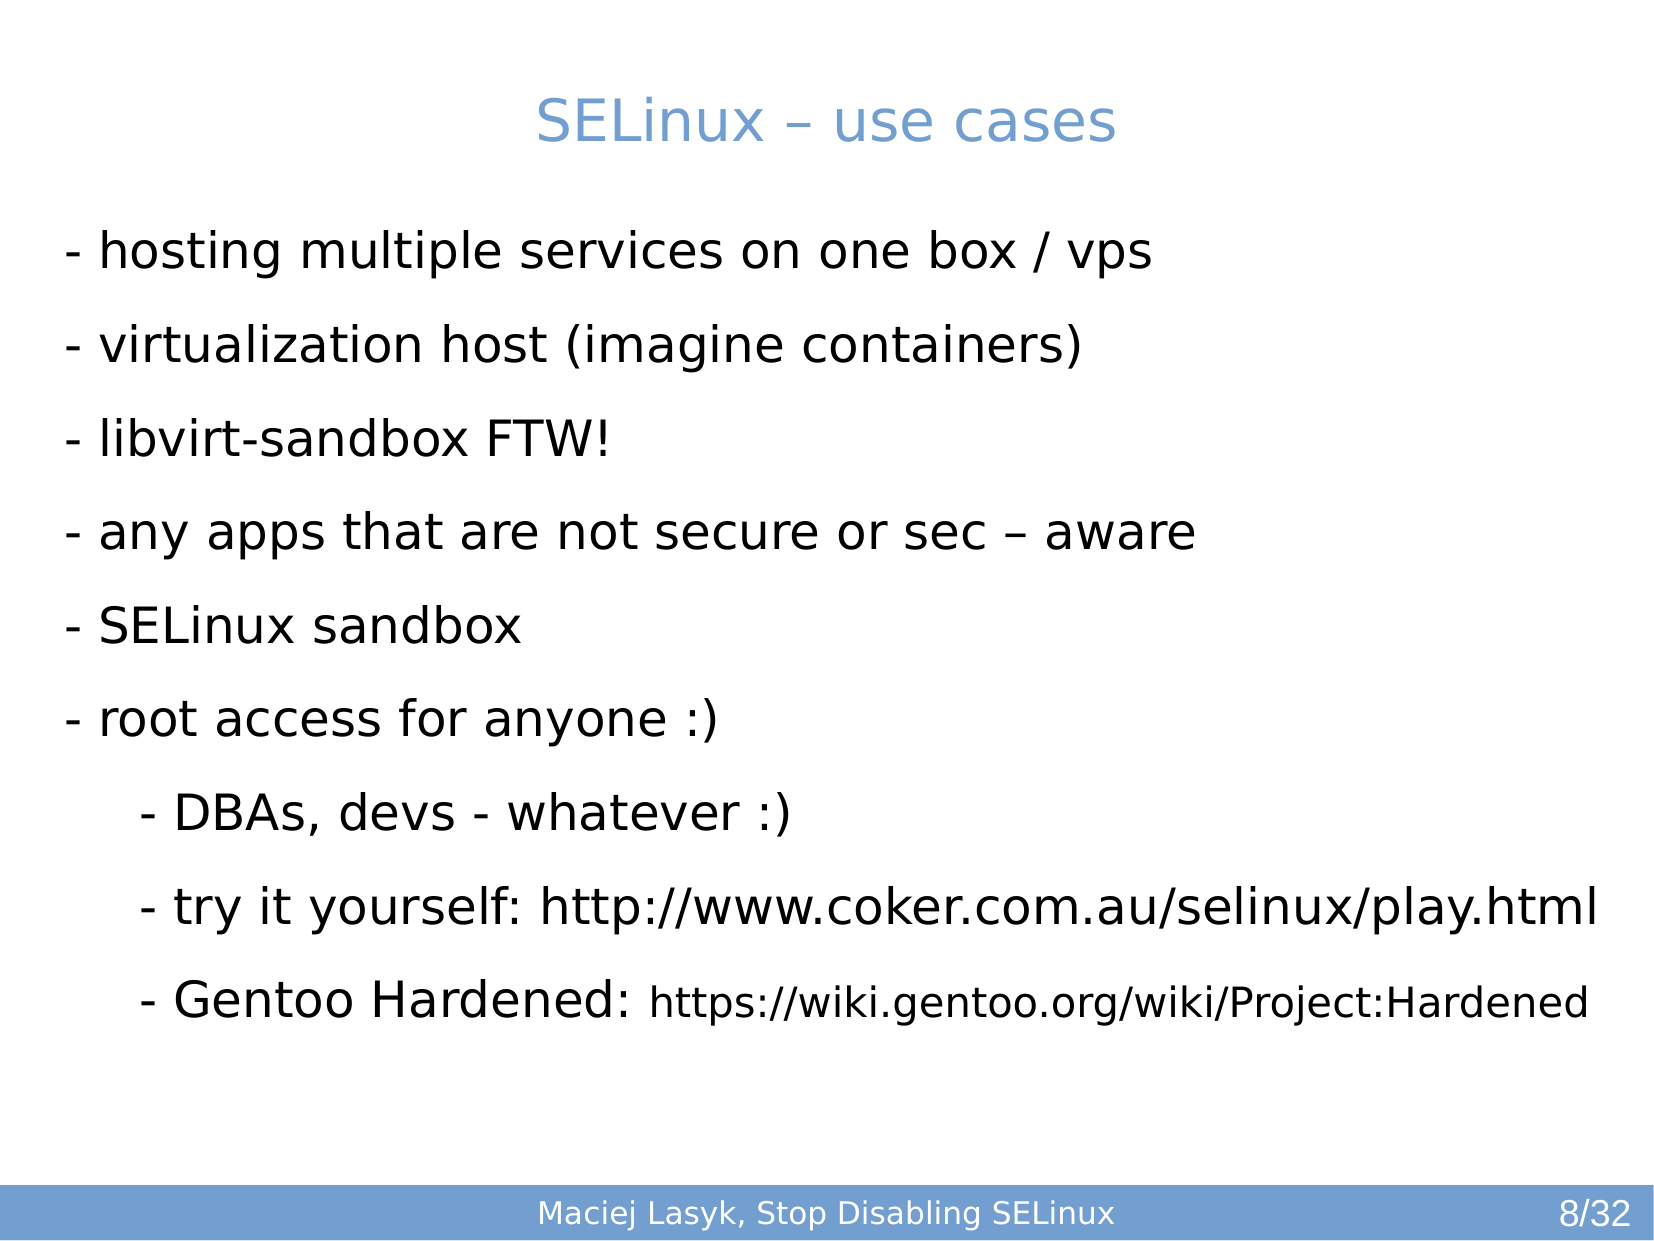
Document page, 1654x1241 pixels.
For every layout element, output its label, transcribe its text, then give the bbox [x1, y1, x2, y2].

text_box Maciej Lasyk, Stop Disabling SELinux [522, 1188, 1132, 1240]
text_box - hosting multiple services on one box / vps - virtualization host (imagine containers) - libvirt-sandbox FTW! - any apps that are not secure or sec – aware - SELinux sandbox - root access for anyone :) - DBAs, devs - whatever :) - try it yourself: http://www.coker.com.au/selinux/play.html - Gentoo Hardened: https://wiki.gentoo.org/wiki/Project:Hardened [49, 214, 1615, 1038]
text_box 8/32 [1533, 1185, 1647, 1241]
text_box [1647, 1185, 1654, 1241]
text_box [0, 1185, 1533, 1241]
text_box SELinux – use cases [520, 79, 1133, 163]
